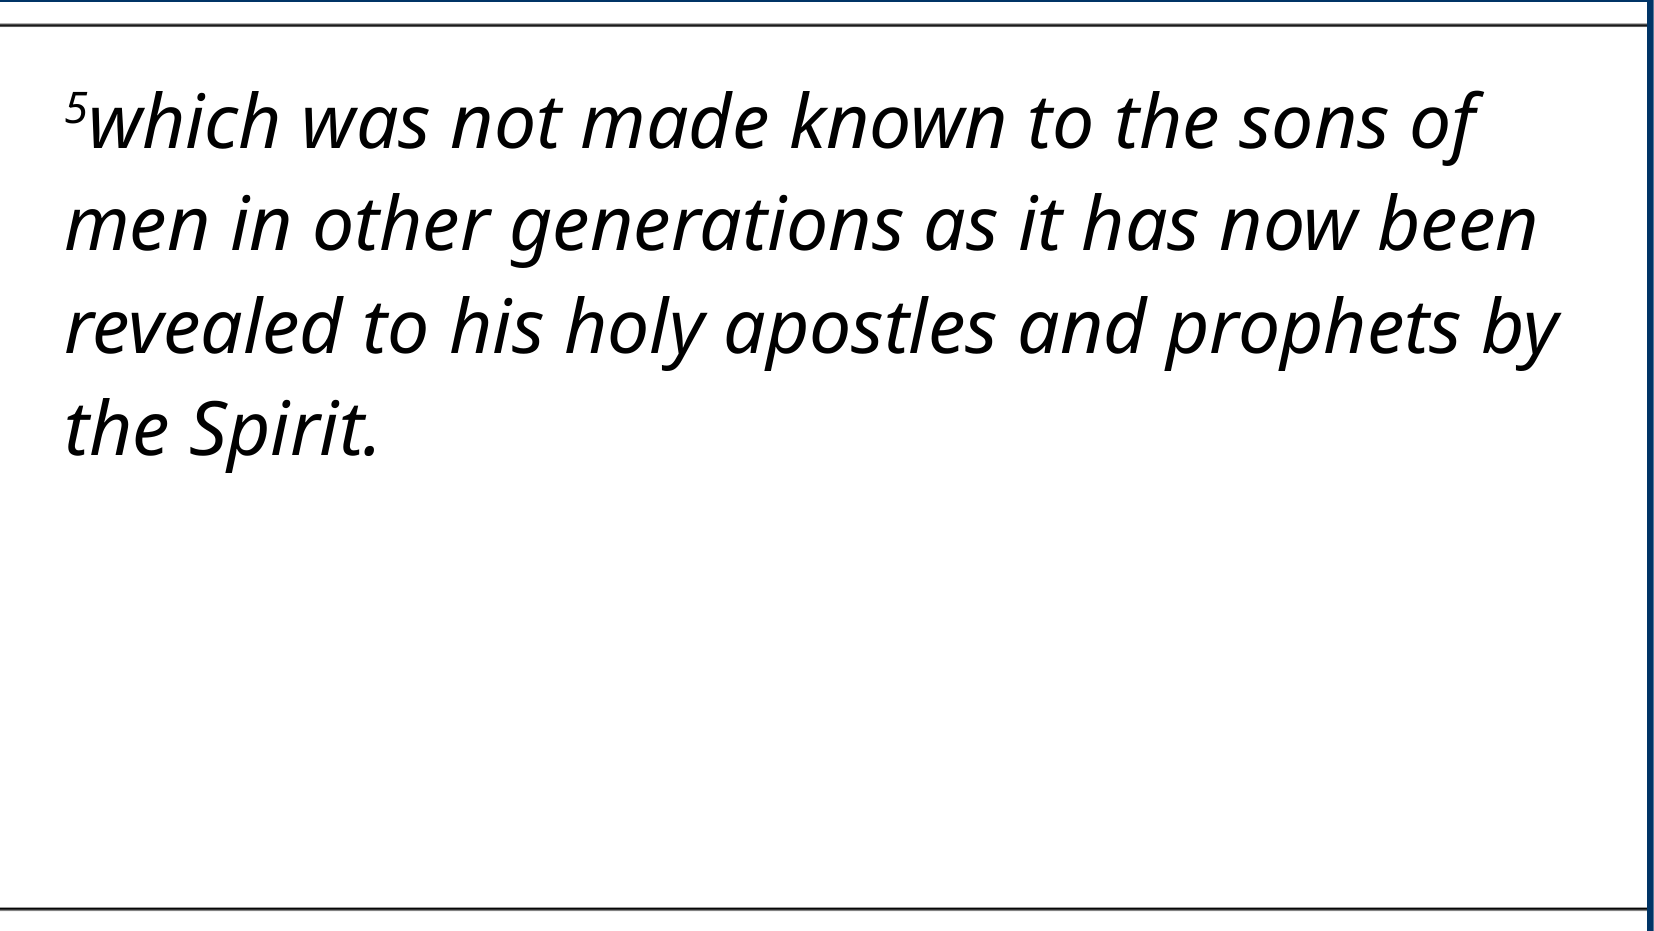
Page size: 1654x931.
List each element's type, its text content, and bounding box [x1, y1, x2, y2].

text_box 5which was not made known to the sons of men in other generations as it has now been revealed to his holy apostles and prophets by the Spirit. [49, 60, 1595, 475]
picture [0, 0, 1654, 931]
